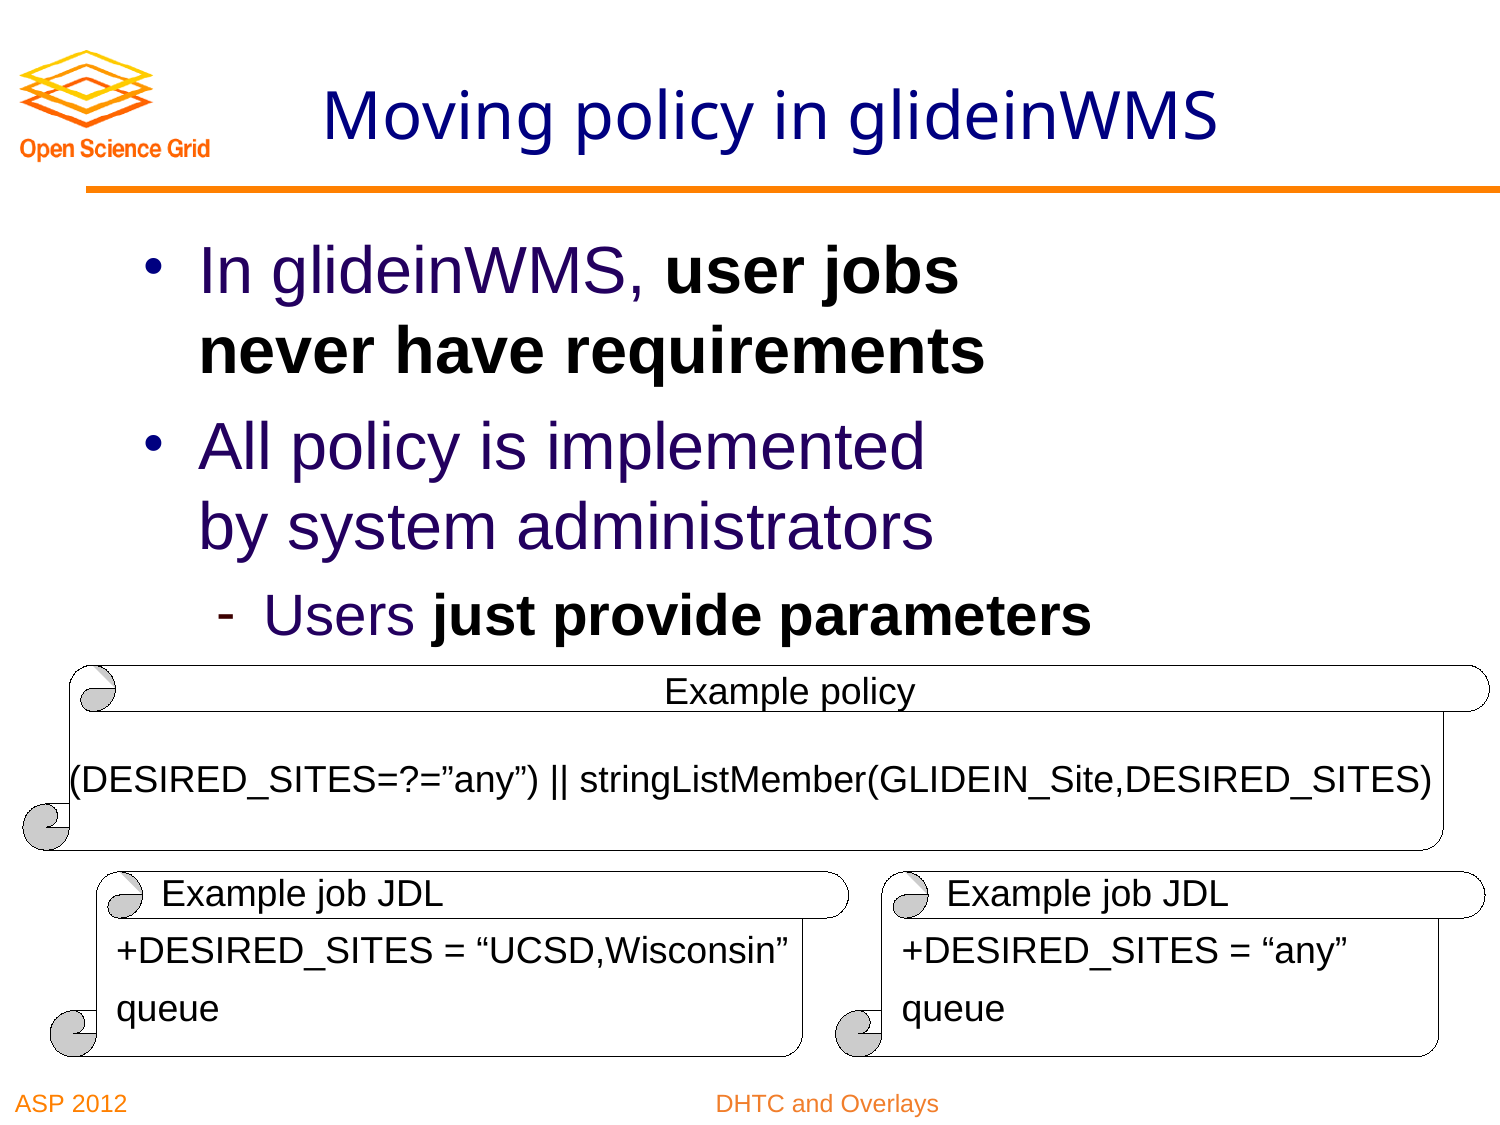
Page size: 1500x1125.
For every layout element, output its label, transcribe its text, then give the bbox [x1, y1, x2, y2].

text_box (DESIRED_SITES=?=”any”) || stringListMember(GLIDEIN_Site,DESIRED_SITES) [54, 747, 1450, 808]
title Moving policy in glideinWMS [201, 18, 1342, 207]
text_box Example job JDL [931, 861, 1245, 922]
text_box [22, 803, 1444, 851]
text_box [50, 871, 803, 1057]
text_box [460, 871, 849, 919]
picture [0, 27, 201, 179]
list In glideinWMS, user jobs never have requirements All policy is implemented by system administrators Users just provide parameters [127, 851, 1403, 962]
text_box +DESIRED_SITES = “UCSD,Wisconsin” queue [101, 919, 804, 1037]
list In glideinWMS, user jobs never have requirements All policy is implemented by system administrators Users just provide parameters [127, 218, 1403, 665]
text_box Example job JDL [146, 861, 460, 922]
text_box Example policy [649, 659, 932, 720]
text_box [69, 665, 1490, 747]
text_box +DESIRED_SITES = “any” queue [886, 919, 1363, 1037]
text_box [835, 871, 1486, 1057]
